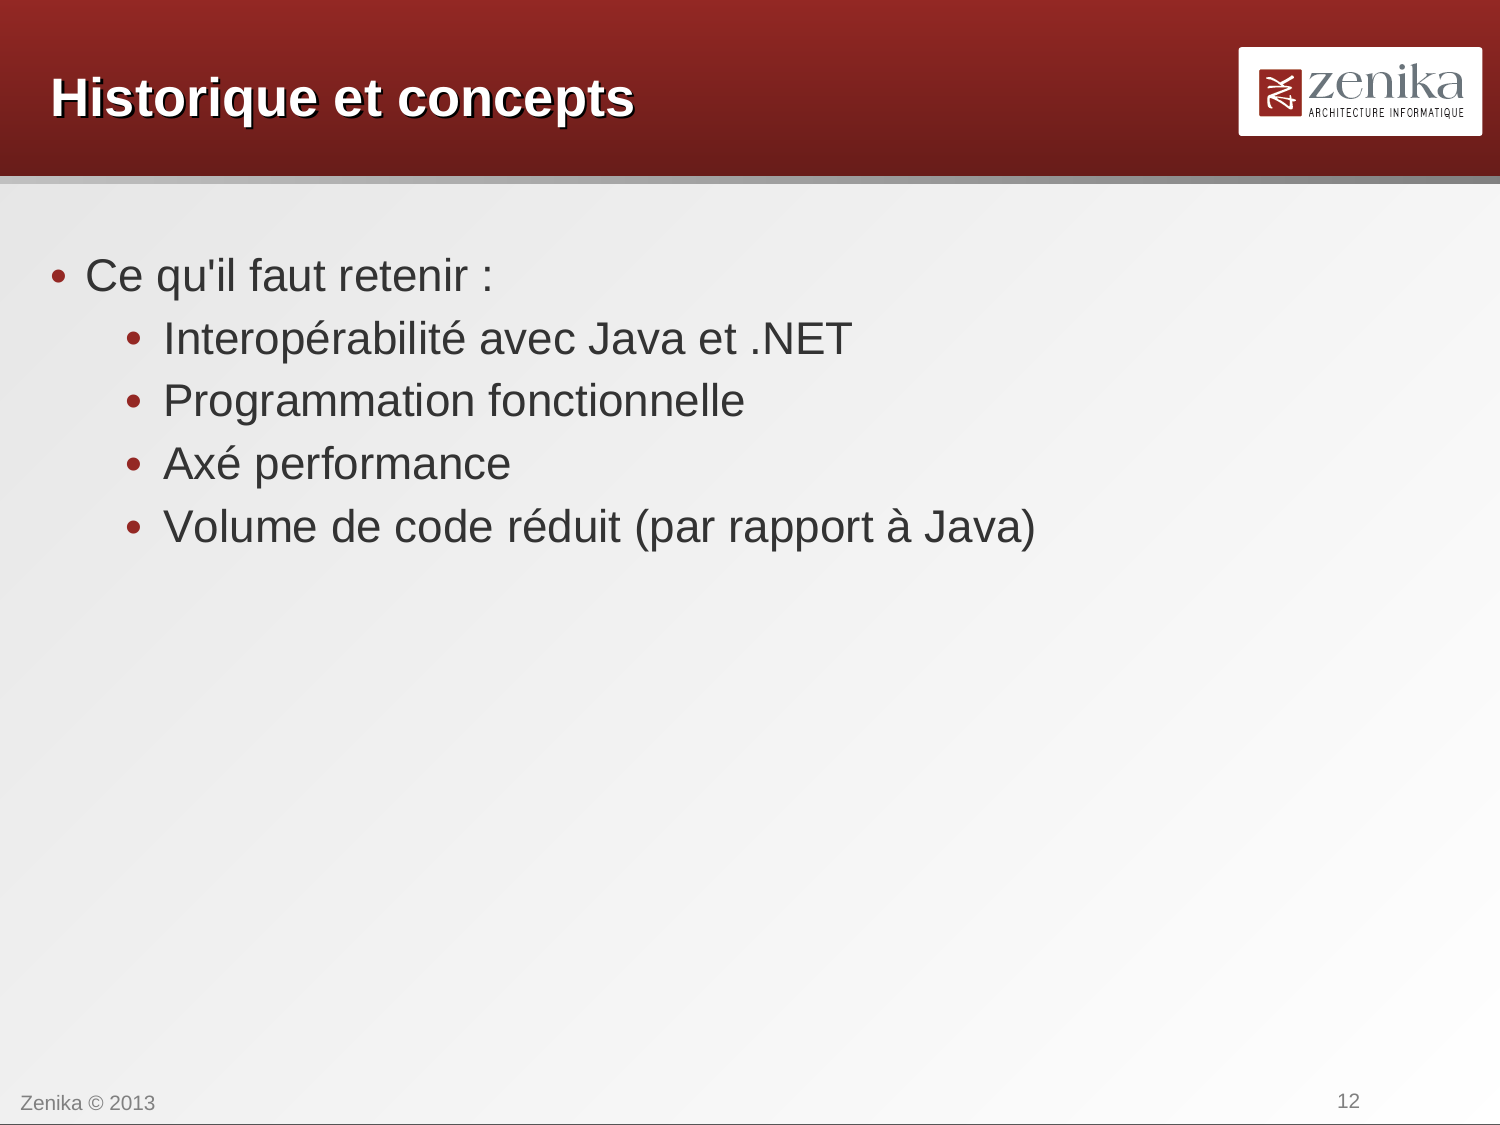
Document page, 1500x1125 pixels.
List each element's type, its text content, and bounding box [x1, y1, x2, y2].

list Ce qu'il faut retenir : Interopérabilité avec Java et .NET Programmation fonctionnelle Axé performance Volume de code réduit (par rapport à Java) [50, 249, 1435, 1079]
title Historique et concepts [50, 15, 1206, 180]
picture [1257, 58, 1464, 125]
